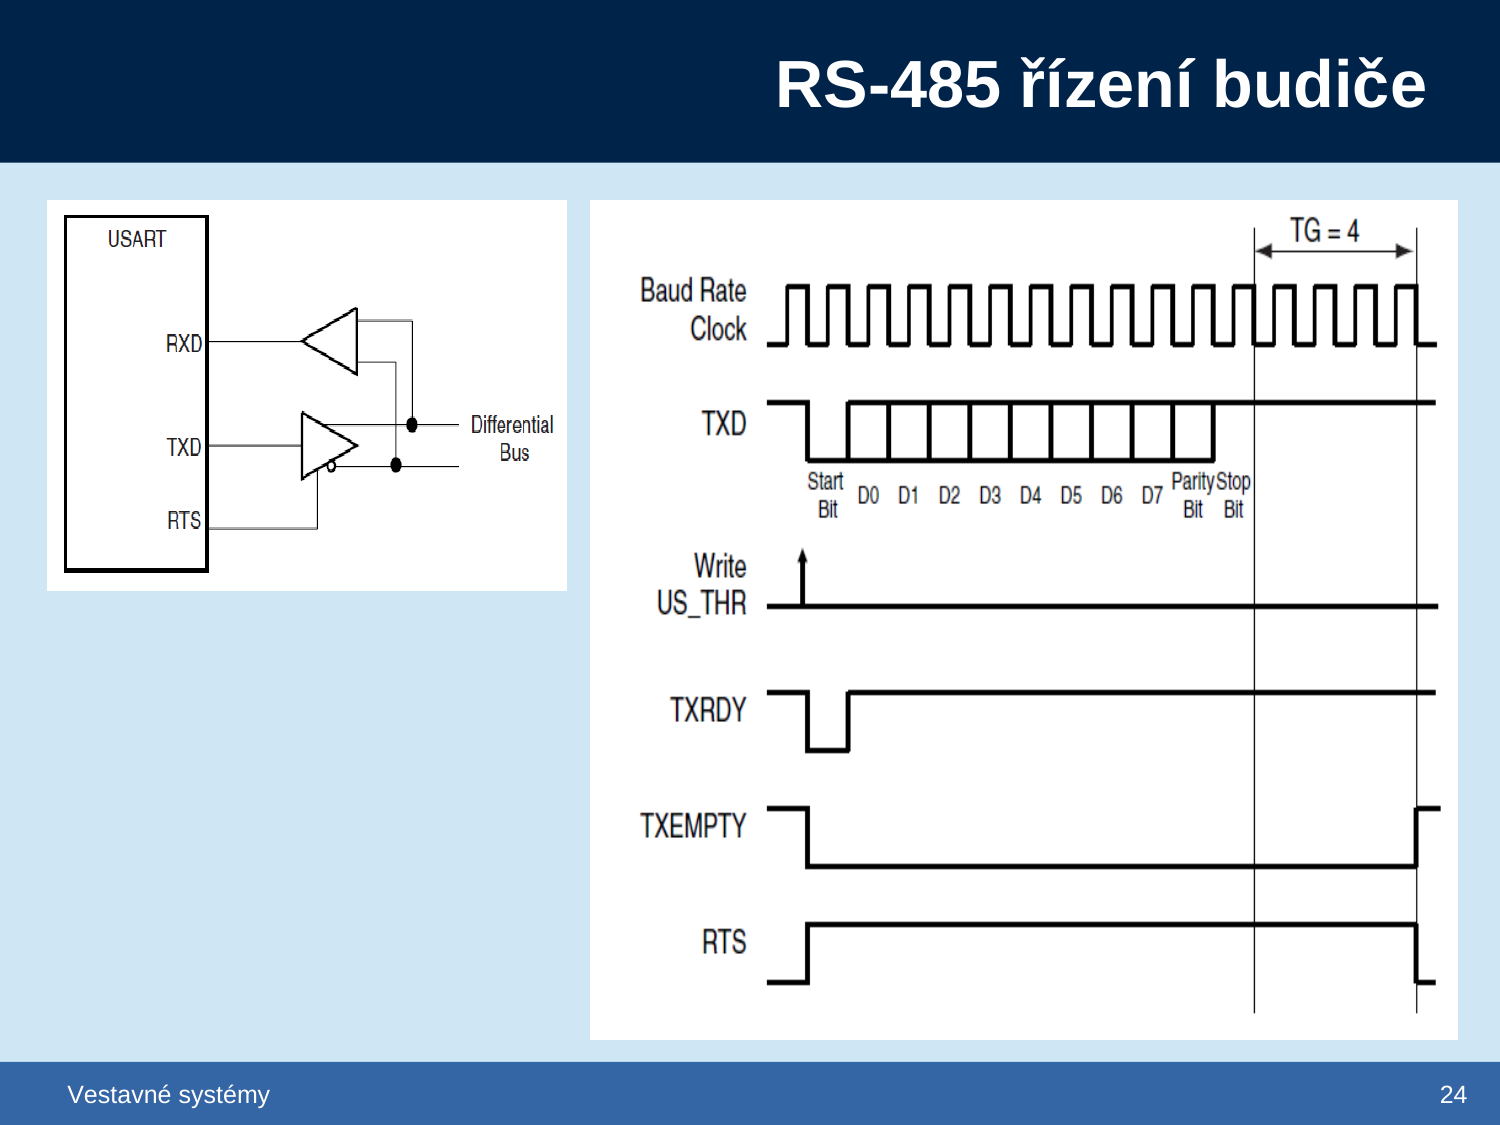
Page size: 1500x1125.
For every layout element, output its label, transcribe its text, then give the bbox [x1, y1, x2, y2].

picture [47, 200, 567, 591]
title RS-485 řízení budiče [47, 0, 1443, 164]
picture [590, 200, 1458, 1040]
